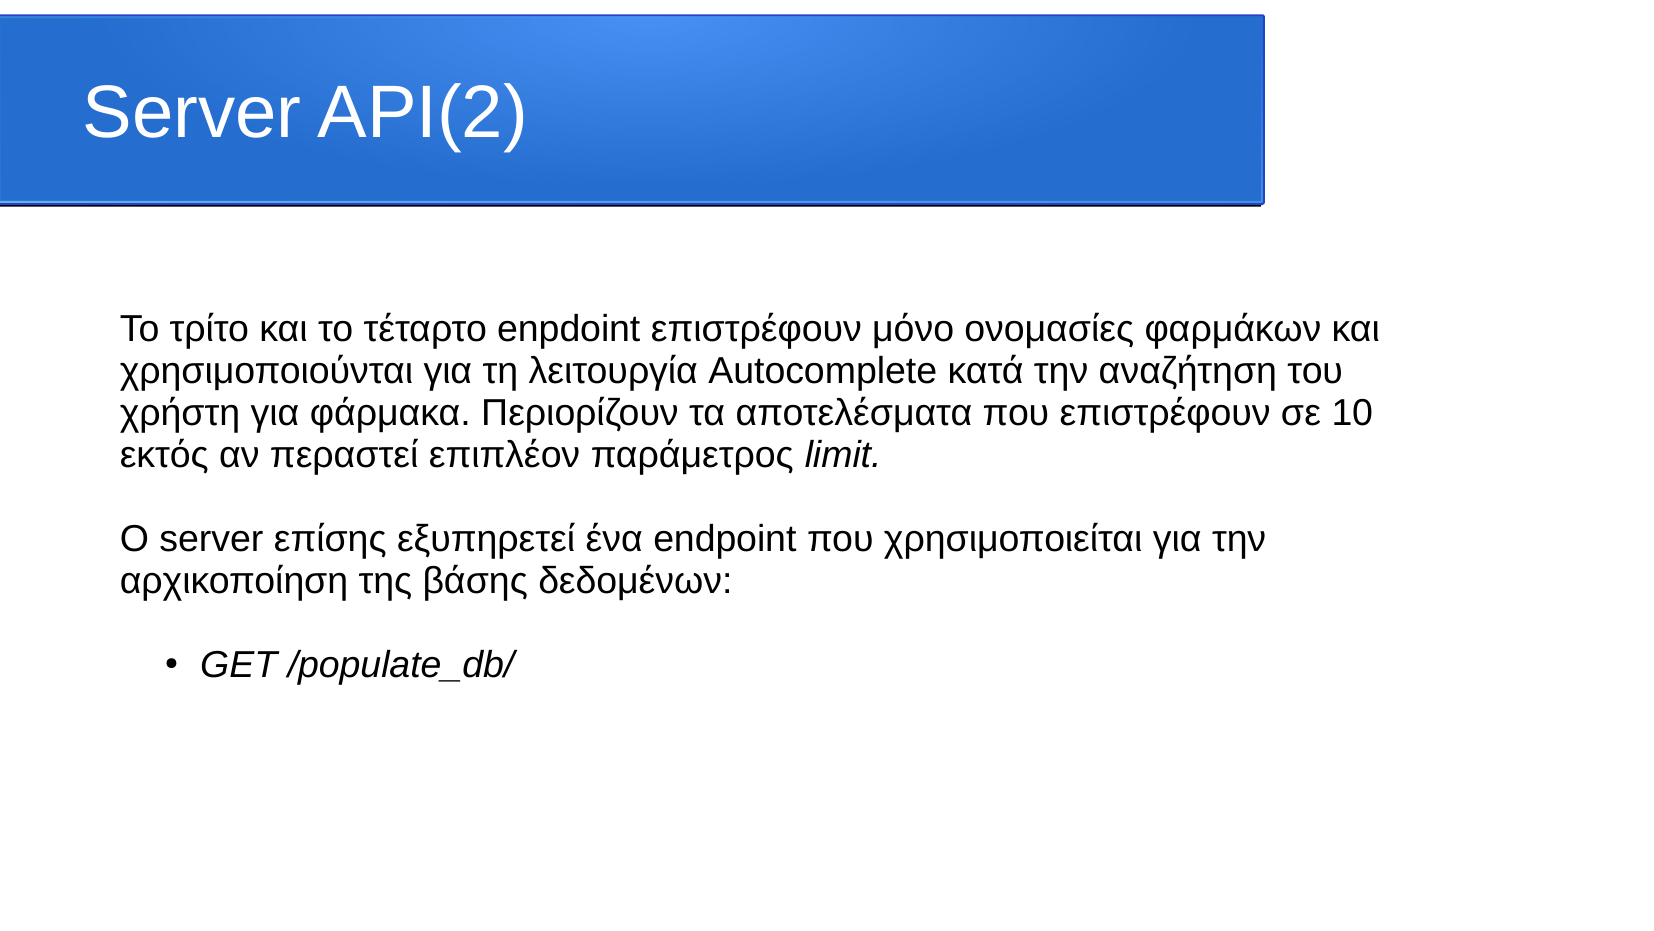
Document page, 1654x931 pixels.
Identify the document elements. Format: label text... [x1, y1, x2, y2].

text_box Το τρίτο και το τέταρτο enpdoint επιστρέφουν μόνο ονομασίες φαρμάκων και χρησιμοποιούνται για τη λειτουργία Autocomplete κατά την αναζήτηση του χρήστη για φάρμακα. Περιορίζουν τα αποτελέσματα που επιστρέφουν σε 10 εκτός αν περαστεί επιπλέον παράμετρος limit. Ο server επίσης εξυπηρετεί ένα endpoint που χρησιμοποιείται για την αρχικοποίηση της βάσης δεδομένων: GET /populate_db/ [105, 300, 1396, 811]
title Server API(2) [82, 35, 1235, 189]
